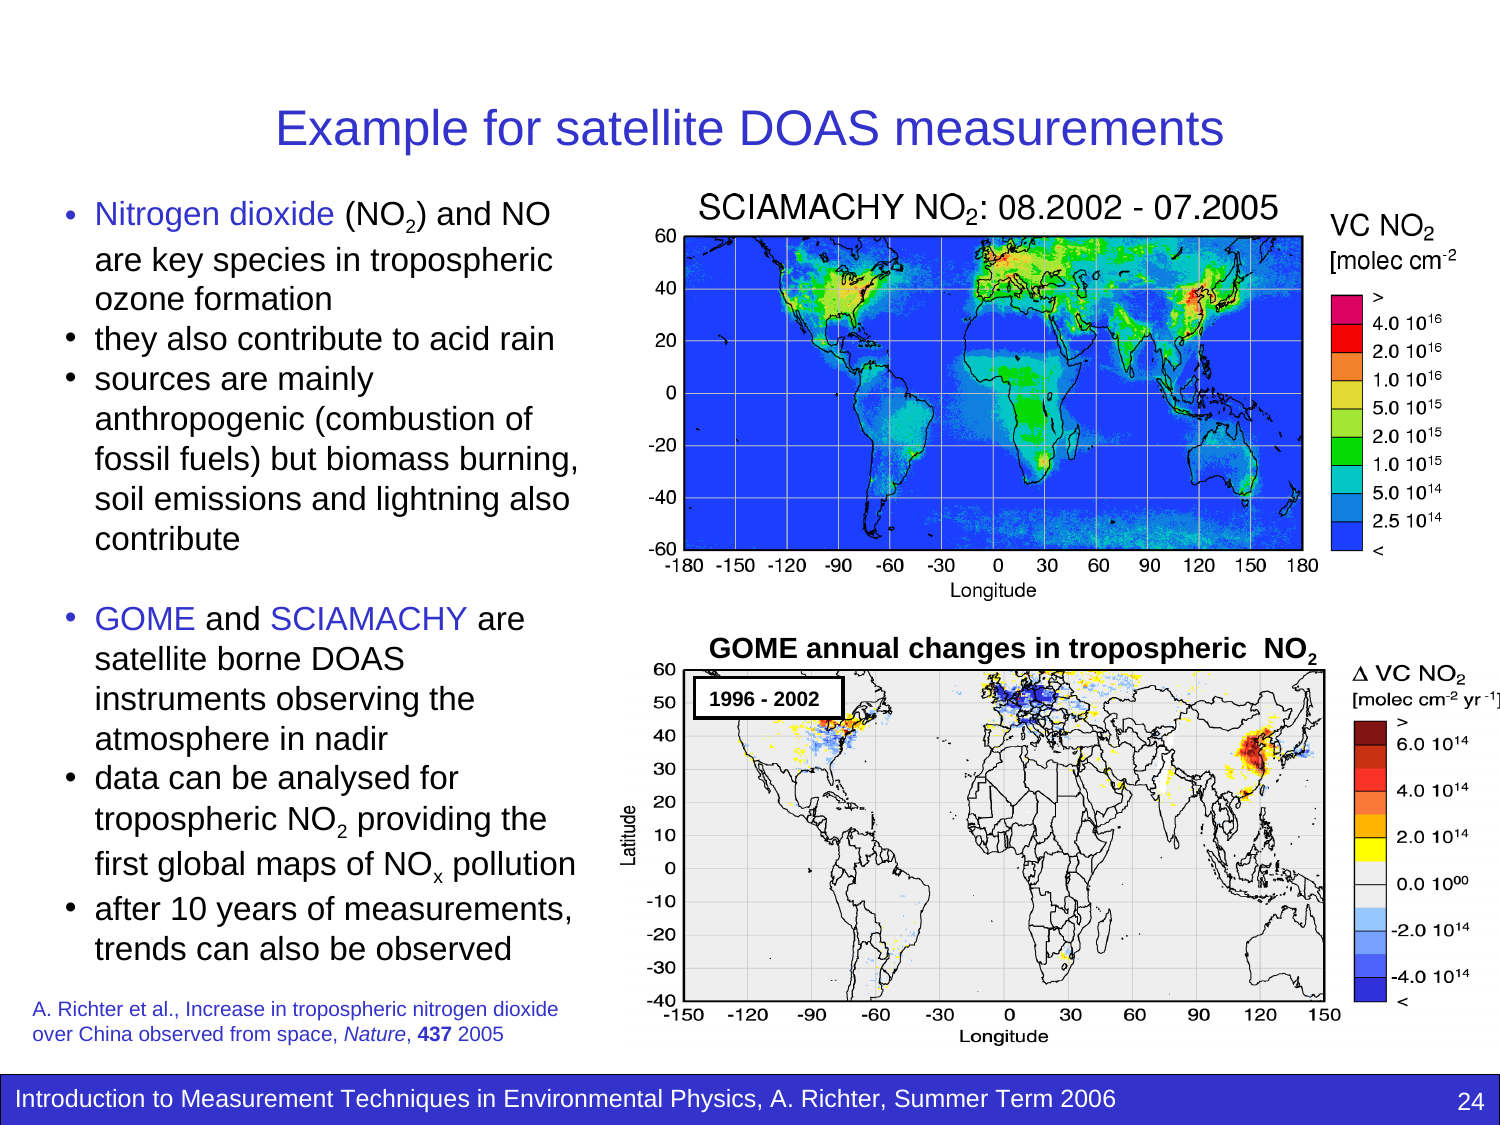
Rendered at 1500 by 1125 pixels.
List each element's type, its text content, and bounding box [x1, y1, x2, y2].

text_box 1996 - 2002 [694, 677, 843, 718]
picture [643, 184, 1457, 622]
text_box Example for satellite DOAS measurements [0, 87, 1500, 163]
text_box A. Richter et al., Increase in tropospheric nitrogen dioxide over China observed from space, Nature, 437 2005 [17, 987, 609, 1054]
text_box Nitrogen dioxide (NO2) and NO are key species in tropospheric ozone formation they also contribute to acid rain sources are mainly anthropogenic (combustion of fossil fuels) but biomass burning, soil emissions and lightning also contribute GOME and SCIAMACHY are satellite borne DOAS instruments observing the atmosphere in nadir data can be analysed for tropospheric NO2 providing the first global maps of NOx pollution after 10 years of measurements, trends can also be observed [49, 184, 597, 987]
picture [620, 663, 1500, 1047]
text_box GOME annual changes in tropospheric NO2 [688, 621, 1338, 677]
